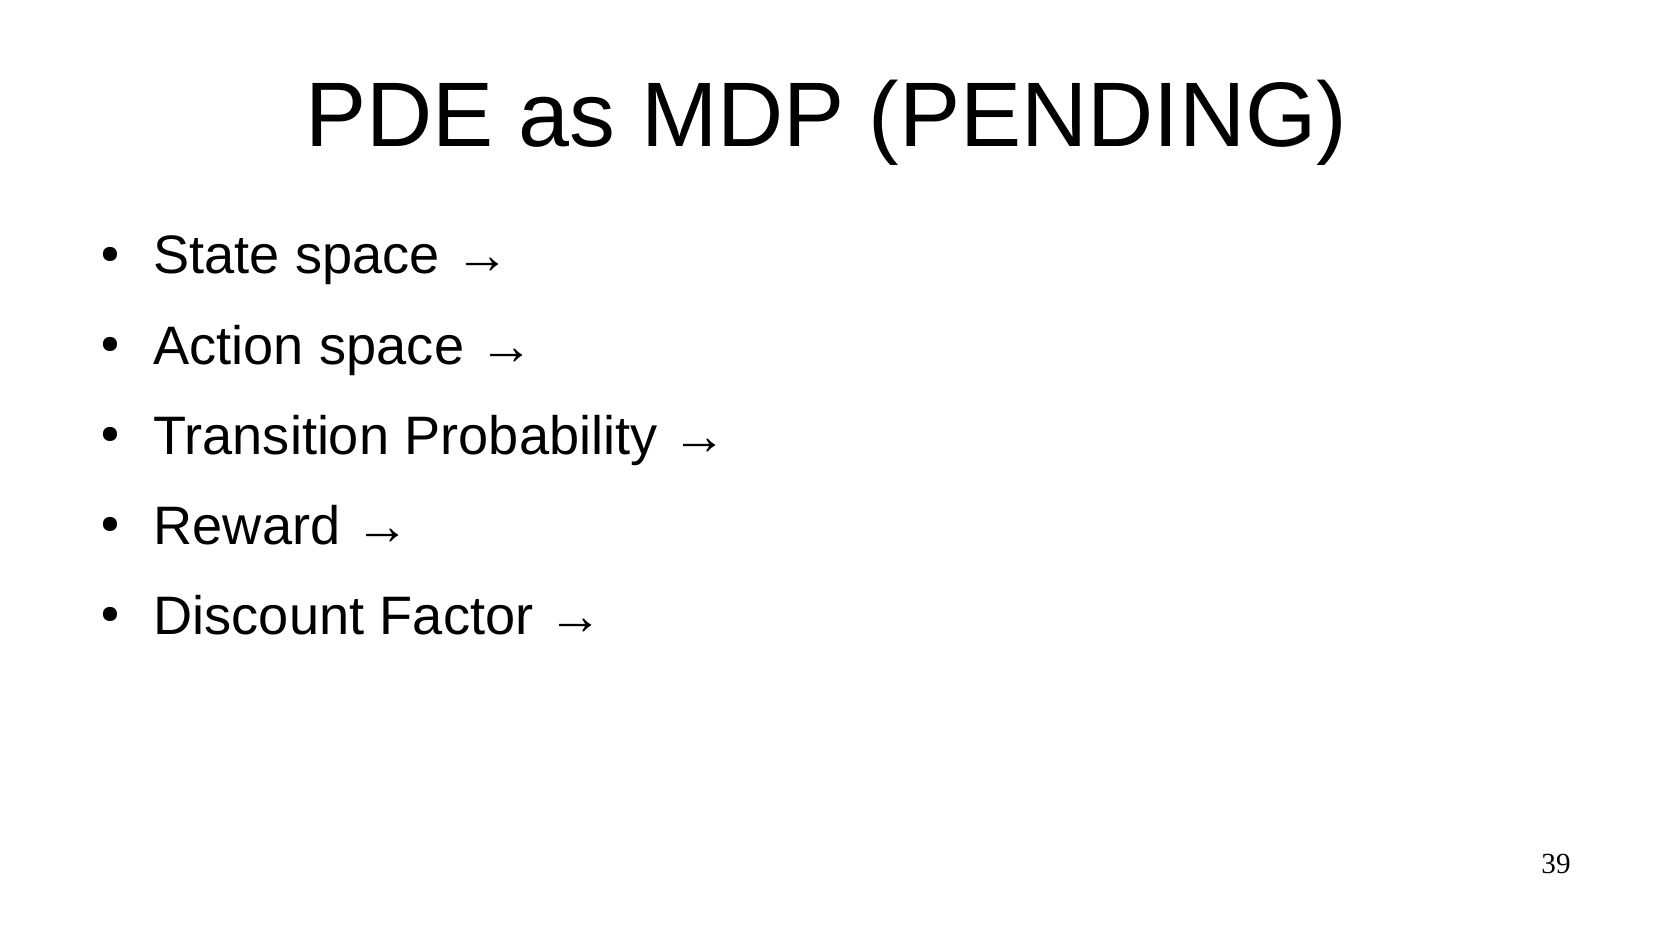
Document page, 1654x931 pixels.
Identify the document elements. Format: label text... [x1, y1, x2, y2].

list State space → Action space → Transition Probability → Reward → Discount Factor → [82, 225, 1571, 765]
title PDE as MDP (PENDING) [82, 37, 1571, 193]
